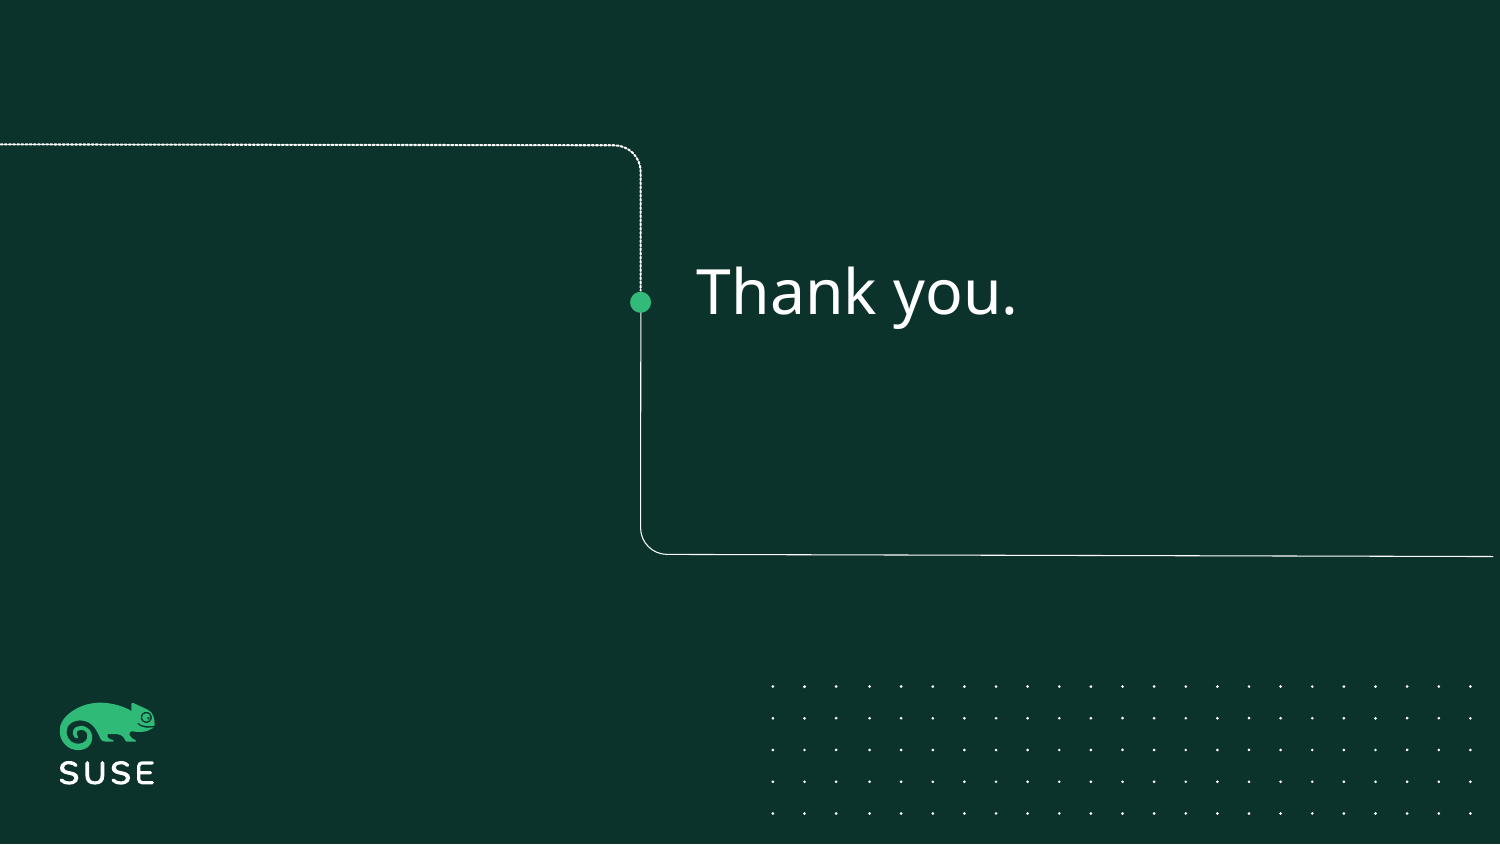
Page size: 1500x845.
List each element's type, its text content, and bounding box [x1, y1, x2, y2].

title Thank you. [696, 248, 1099, 347]
